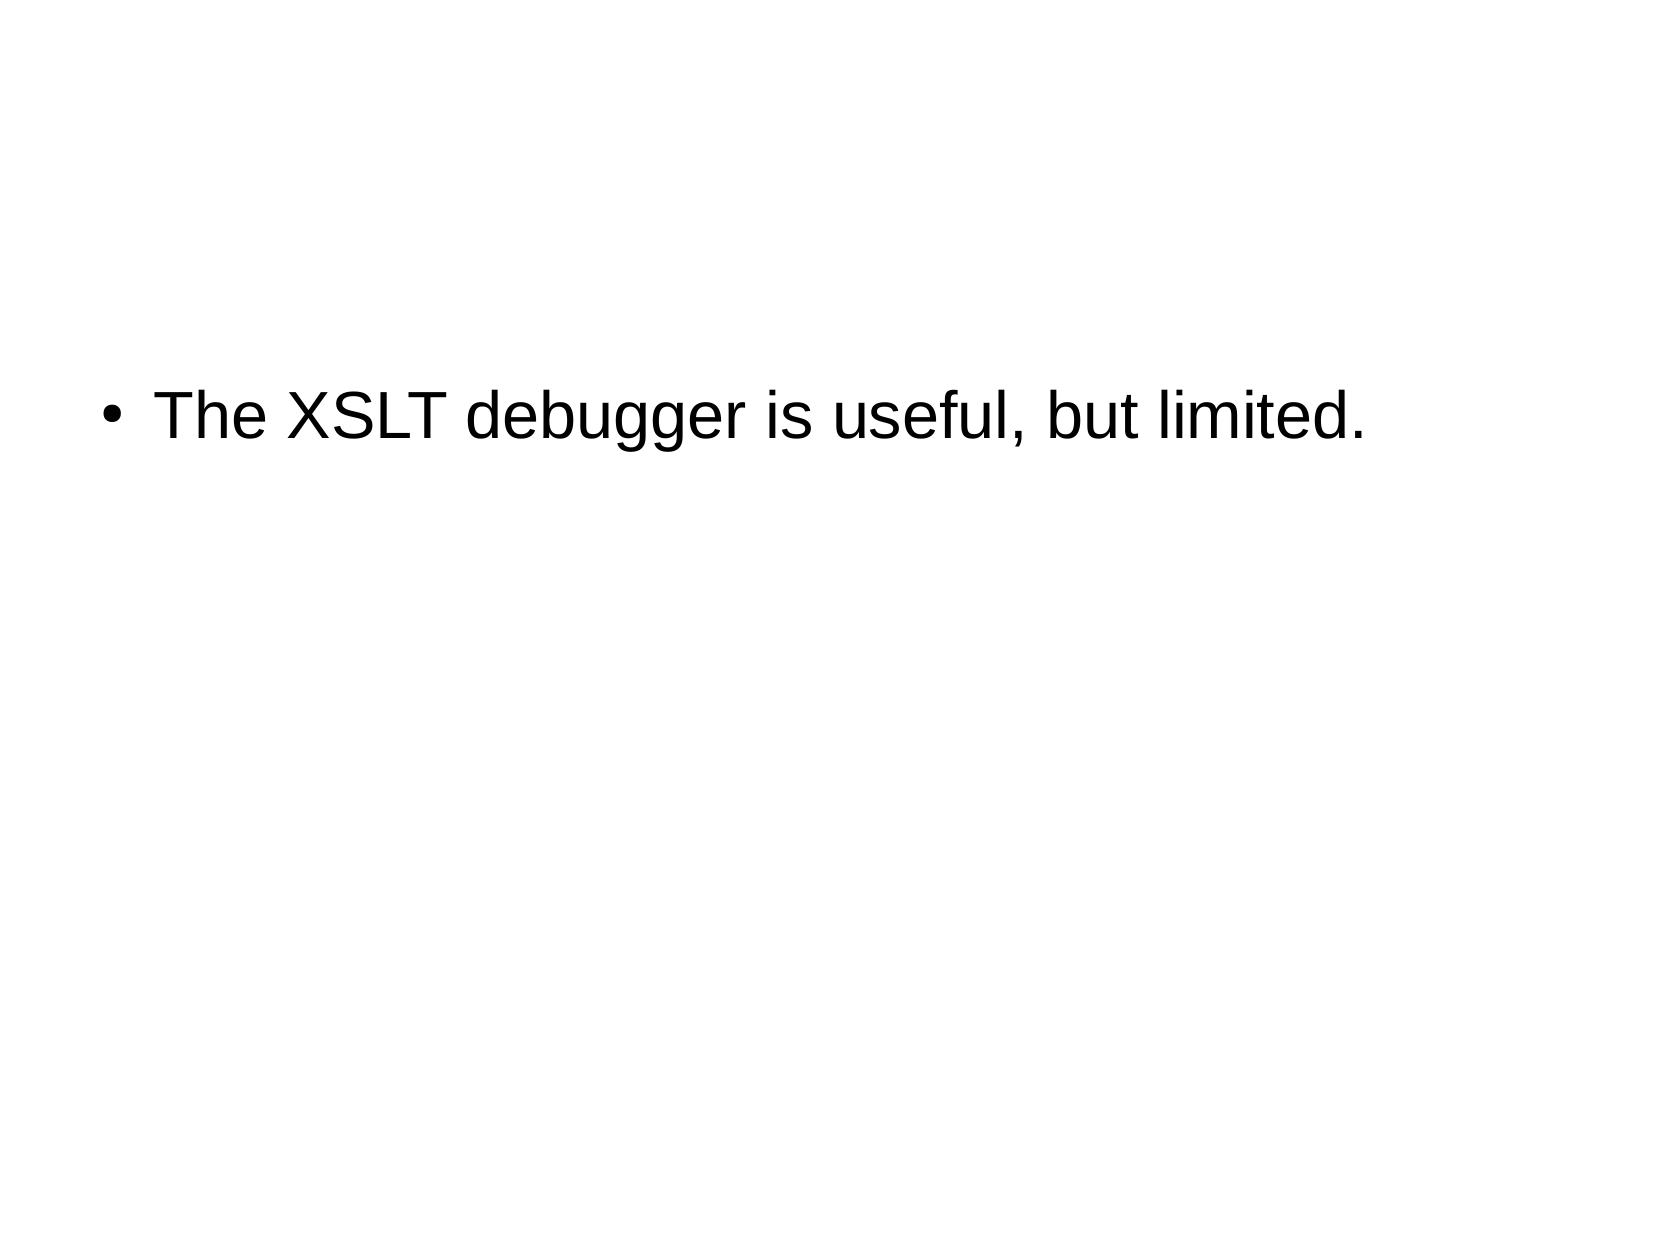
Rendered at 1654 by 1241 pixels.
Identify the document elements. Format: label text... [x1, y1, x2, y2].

list The XSLT debugger is useful, but limited. [82, 377, 1571, 1146]
